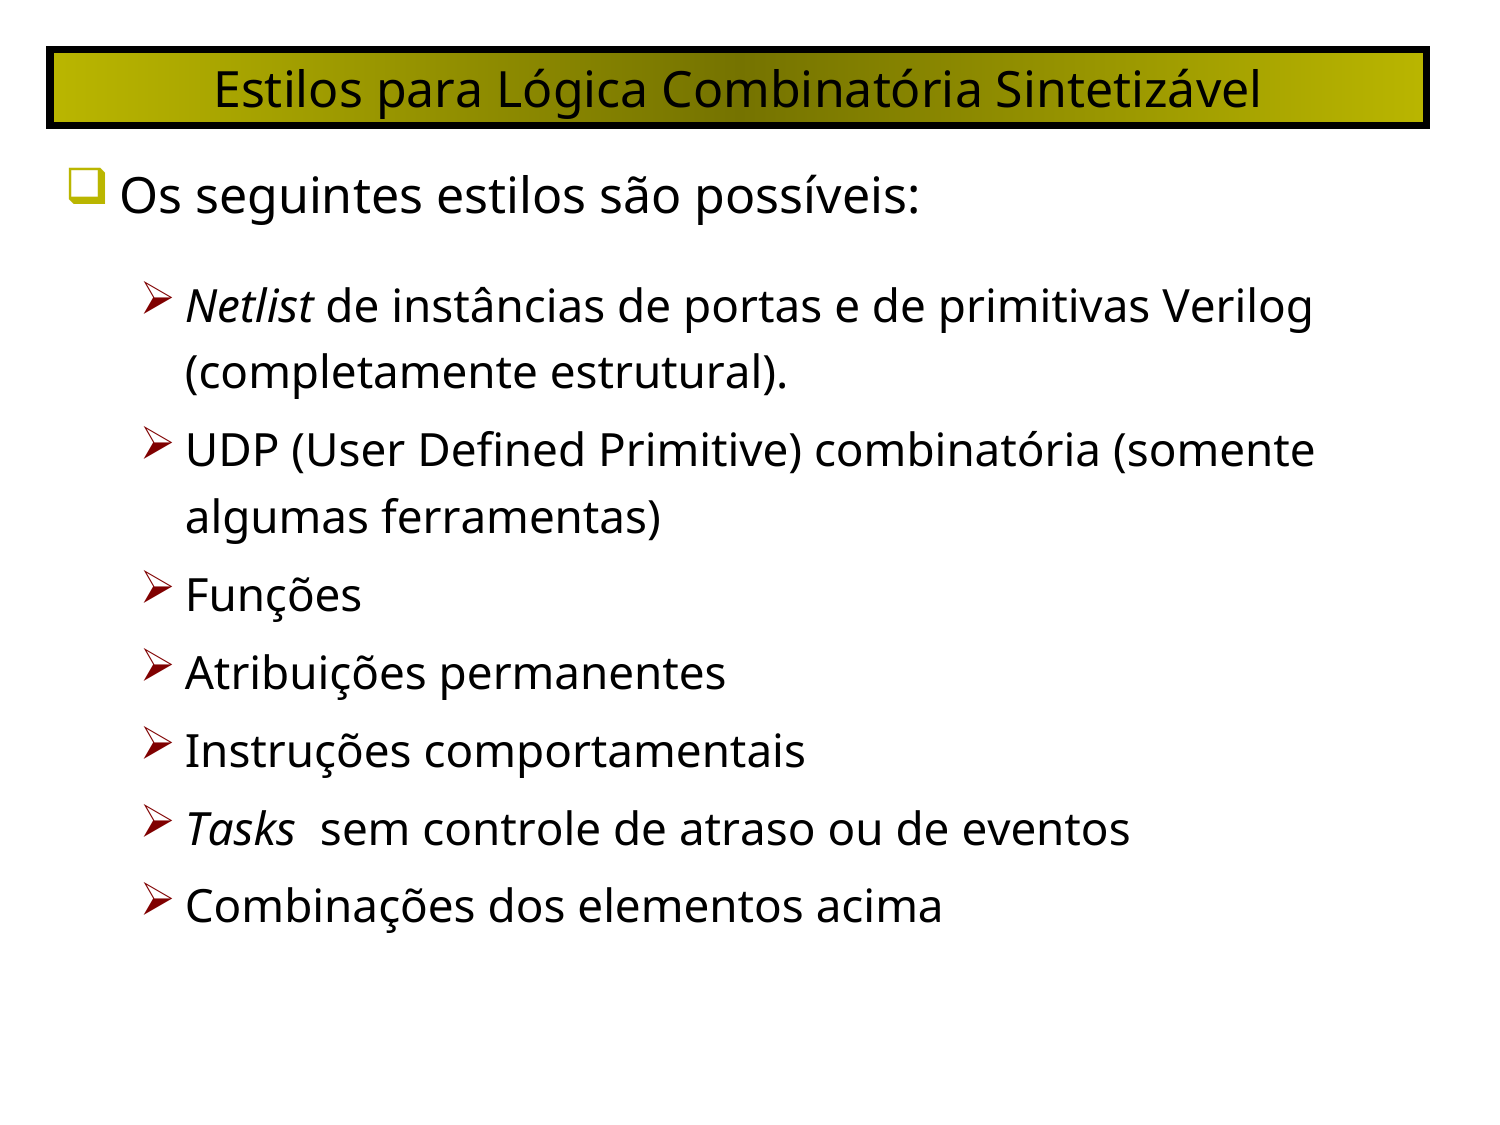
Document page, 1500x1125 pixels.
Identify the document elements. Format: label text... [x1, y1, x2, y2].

title Estilos para Lógica Combinatória Sintetizável [49, 49, 1427, 124]
list Os seguintes estilos são possíveis: Netlist de instâncias de portas e de primitivas Verilog (completamente estrutural). UDP (User Defined Primitive) combinatória (somente algumas ferramentas)‏ Funções Atribuições permanentes Instruções comportamentais Tasks sem controle de atraso ou de eventos Combinações dos elementos acima [49, 124, 1427, 1035]
